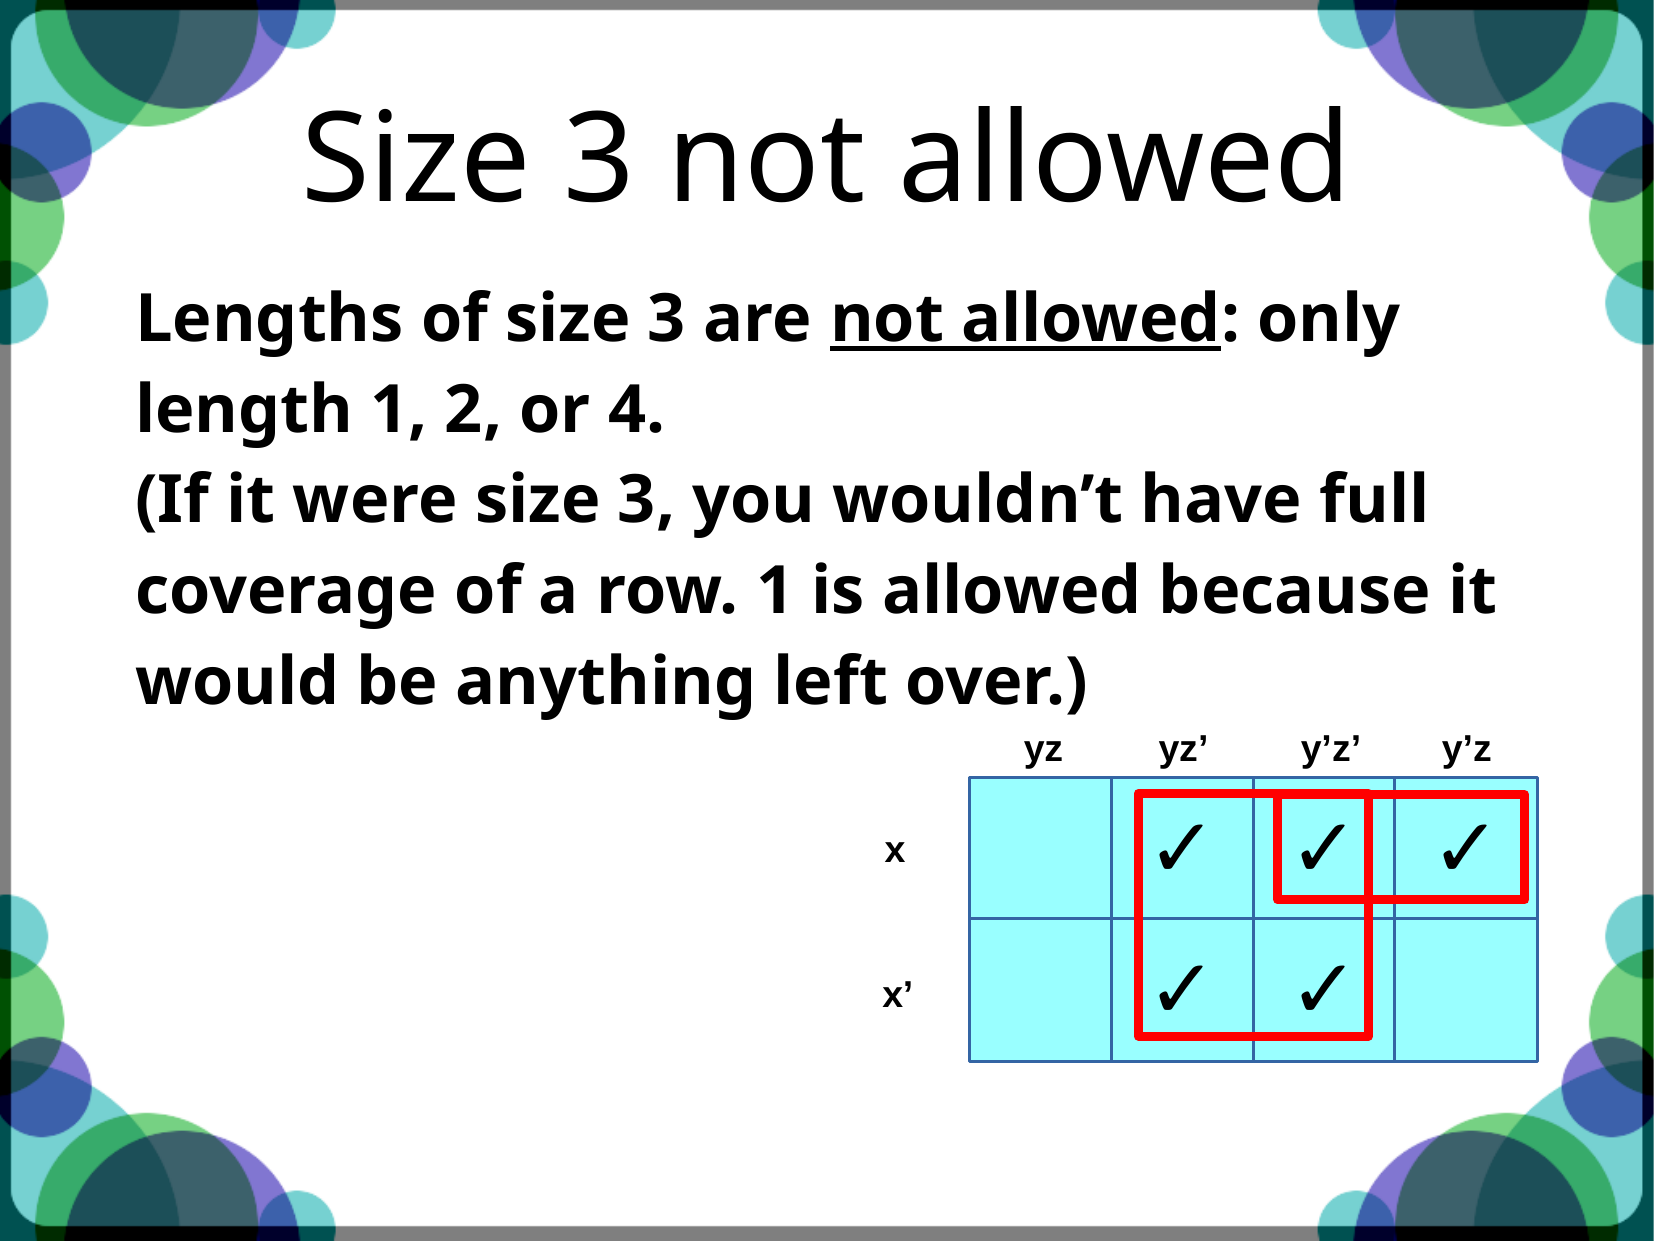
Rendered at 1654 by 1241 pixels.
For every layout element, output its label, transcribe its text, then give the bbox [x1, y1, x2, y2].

text_box ✓ [1394, 799, 1520, 895]
text_box ✓ [1111, 777, 1253, 918]
text_box ✓ [1143, 918, 1253, 1032]
text_box ✓ [1253, 798, 1364, 918]
text_box [969, 777, 1111, 1062]
text_box y’z’ [1258, 720, 1394, 778]
text_box ✓ [1394, 778, 1538, 918]
text_box ✓ [1373, 904, 1394, 918]
text_box ✓ [1282, 799, 1364, 895]
text_box yz [969, 720, 1111, 777]
text_box ✓ [1111, 918, 1253, 1062]
text_box Lengths of size 3 are not allowed: only length 1, 2, or 4. (If it were size 3, you wouldn’t have full coverage of a row. 1 is allowed because it would be anything left over.) [135, 270, 1559, 681]
text_box ✓ [1143, 798, 1253, 918]
text_box ✓ [1253, 918, 1394, 1062]
text_box x’ [862, 922, 934, 1068]
title Size 3 not allowed [82, 49, 1571, 257]
text_box ✓ [1373, 799, 1394, 895]
text_box ✓ [1253, 918, 1364, 1032]
text_box yz’ [1111, 720, 1256, 777]
text_box y’z [1394, 720, 1540, 778]
text_box x [856, 778, 934, 921]
text_box [1394, 918, 1538, 1062]
text_box ✓ [1253, 777, 1394, 790]
picture [0, 0, 1654, 1241]
